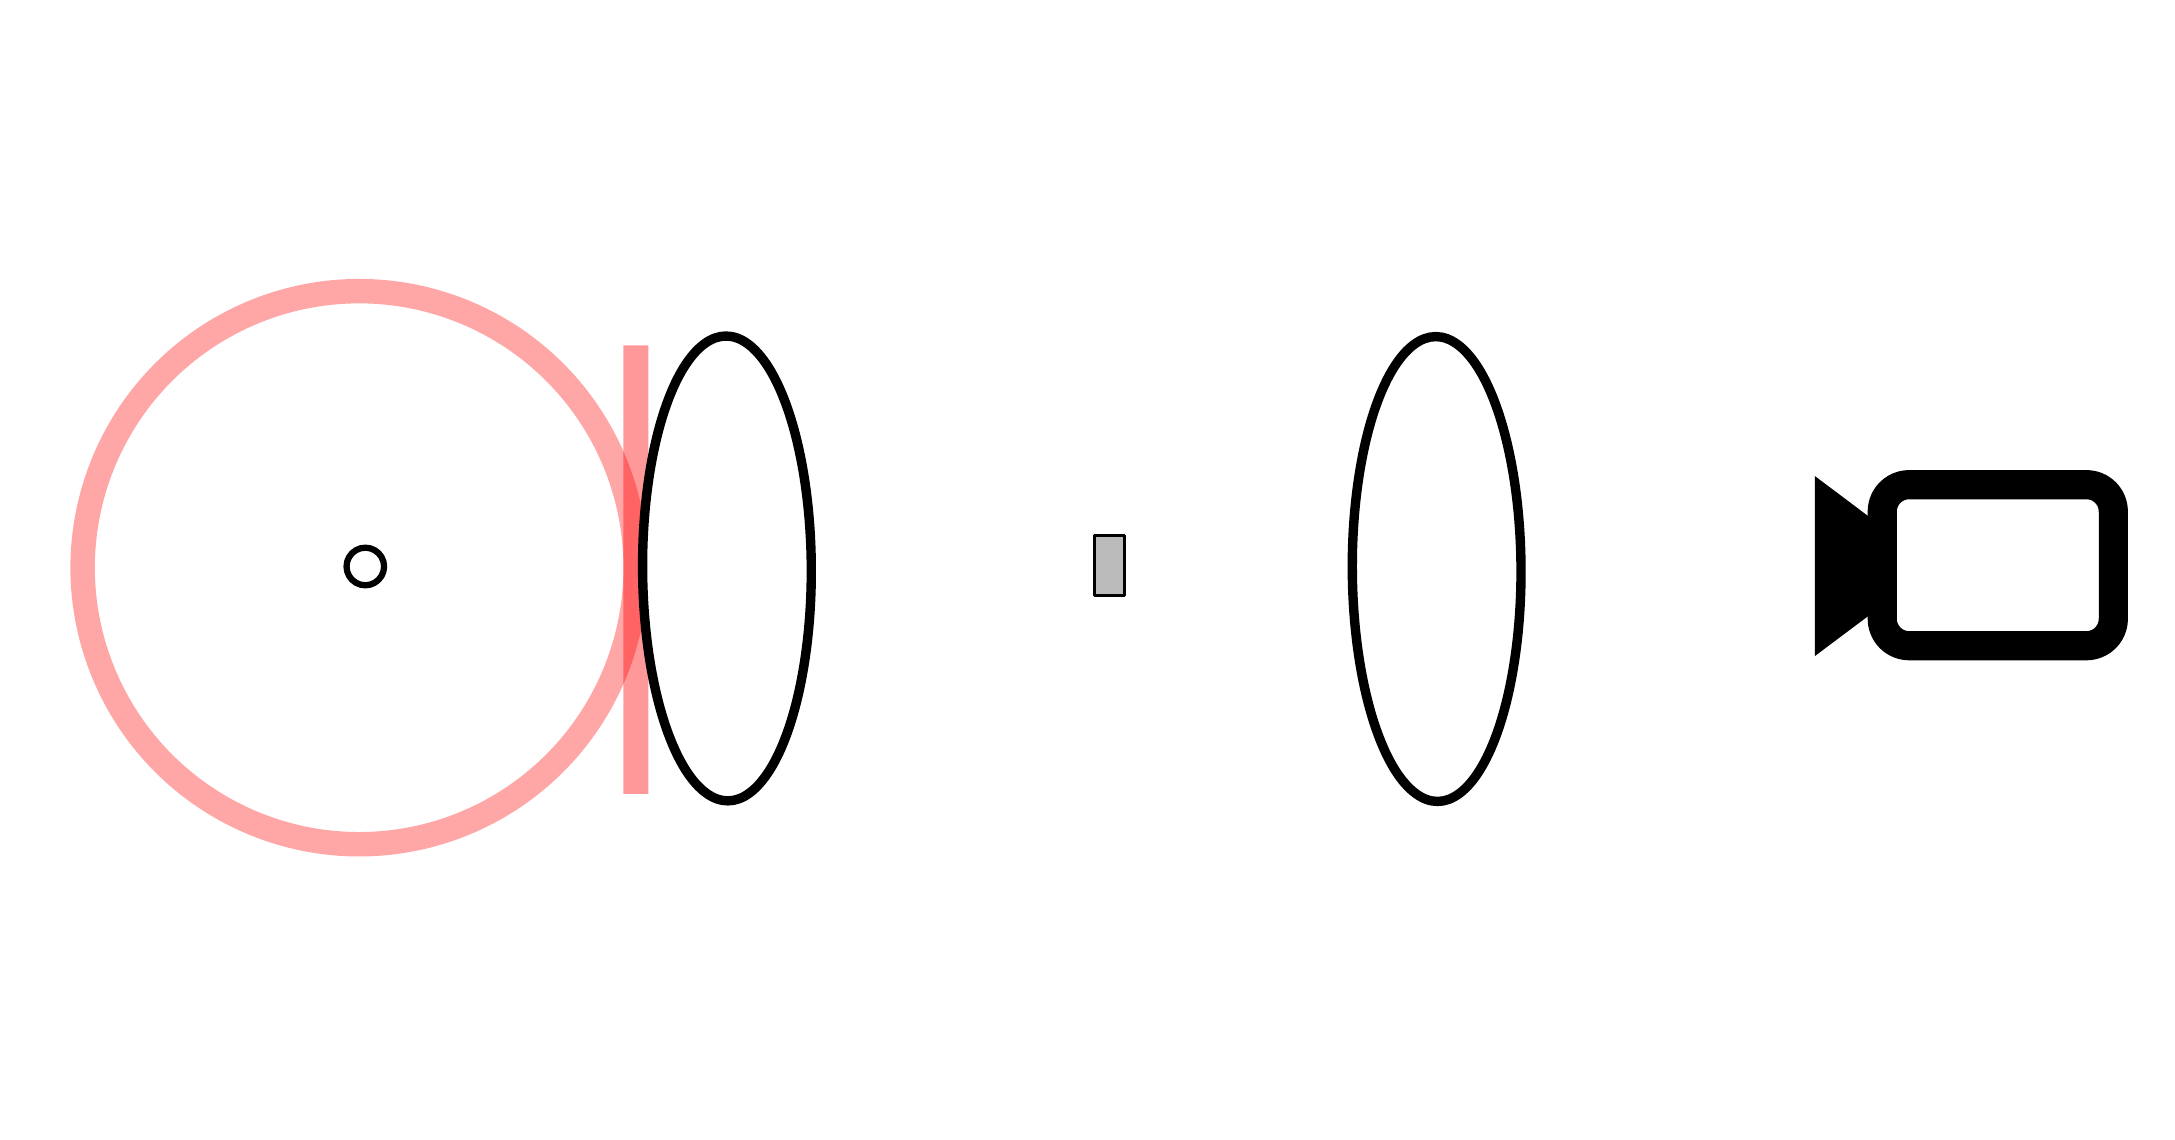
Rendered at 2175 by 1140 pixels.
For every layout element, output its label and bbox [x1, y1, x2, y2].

text_box [1882, 484, 2114, 646]
text_box [1814, 476, 1875, 657]
text_box [1094, 535, 1125, 596]
text_box [1352, 336, 1522, 802]
text_box [70, 278, 812, 857]
